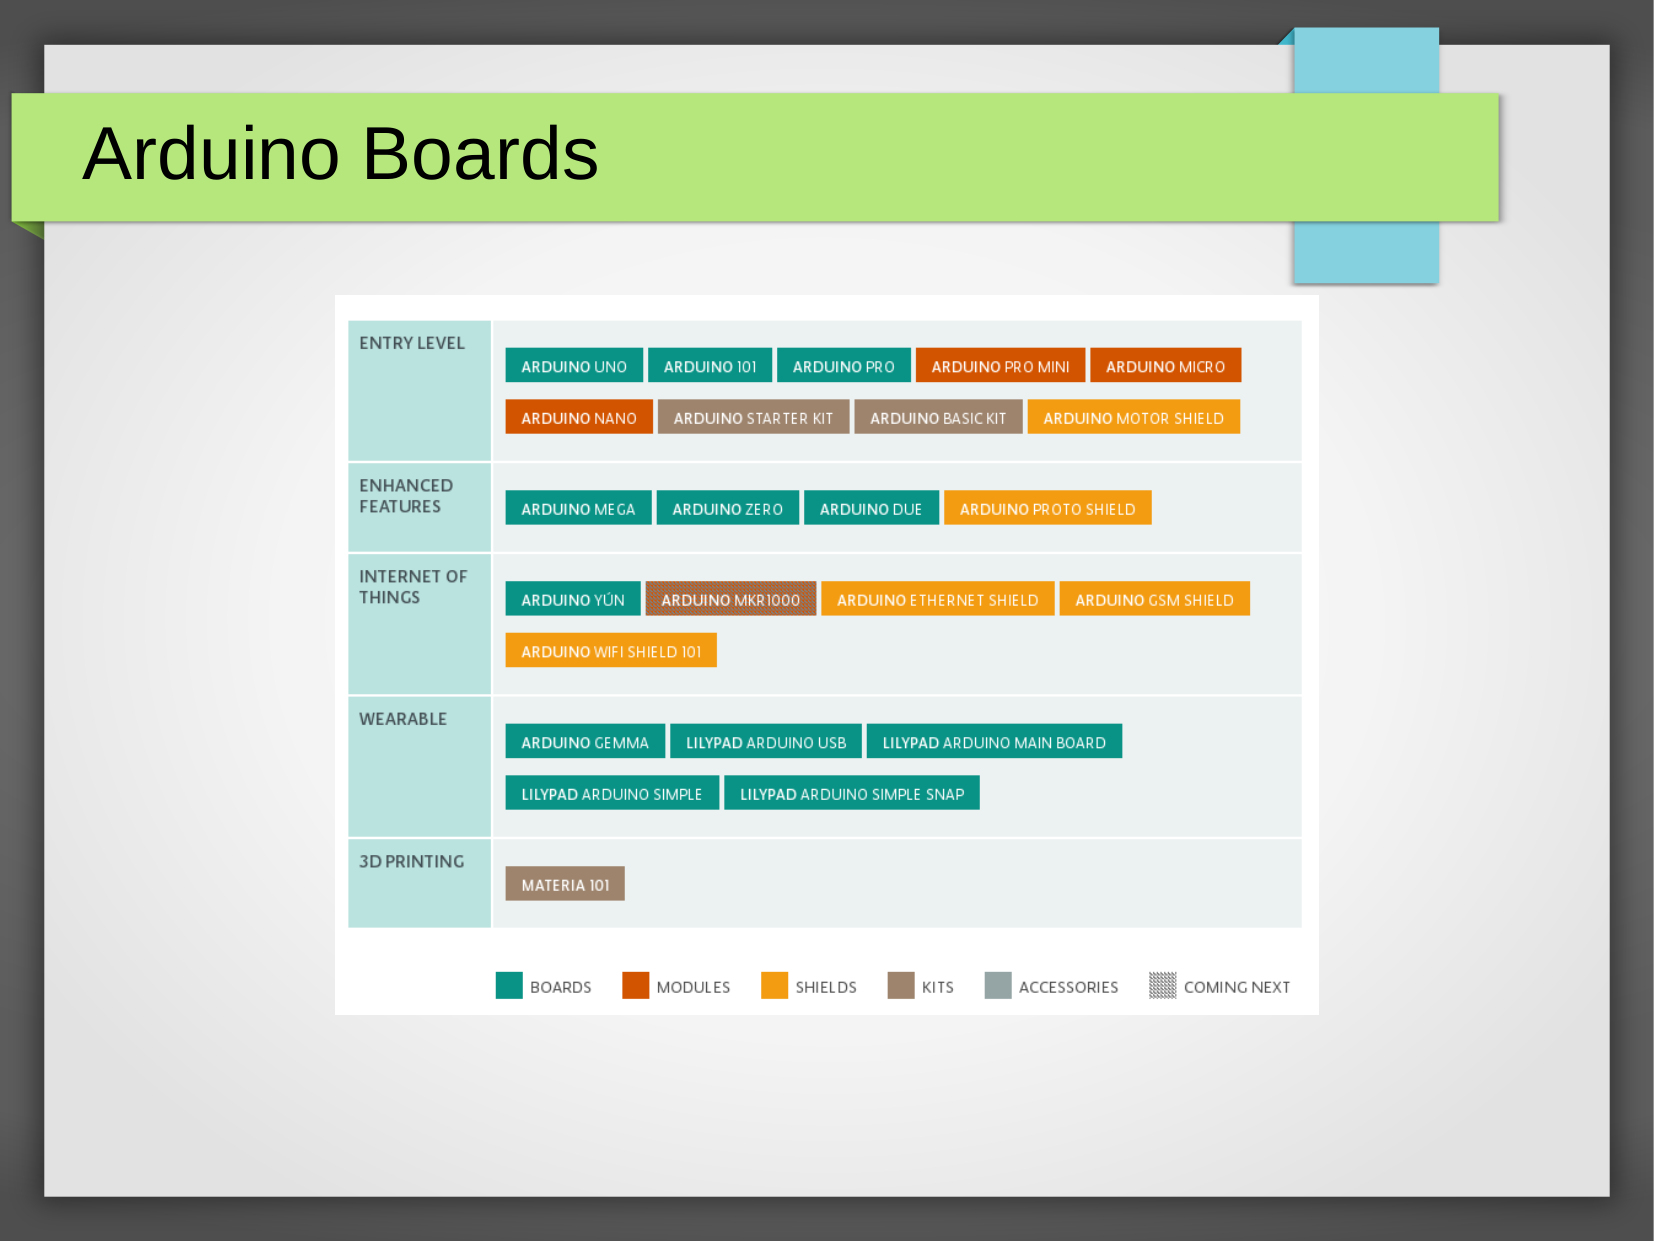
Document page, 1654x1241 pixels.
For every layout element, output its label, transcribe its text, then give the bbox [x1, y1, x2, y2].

picture [0, 0, 1654, 1241]
title Arduino Boards [82, 94, 1264, 213]
